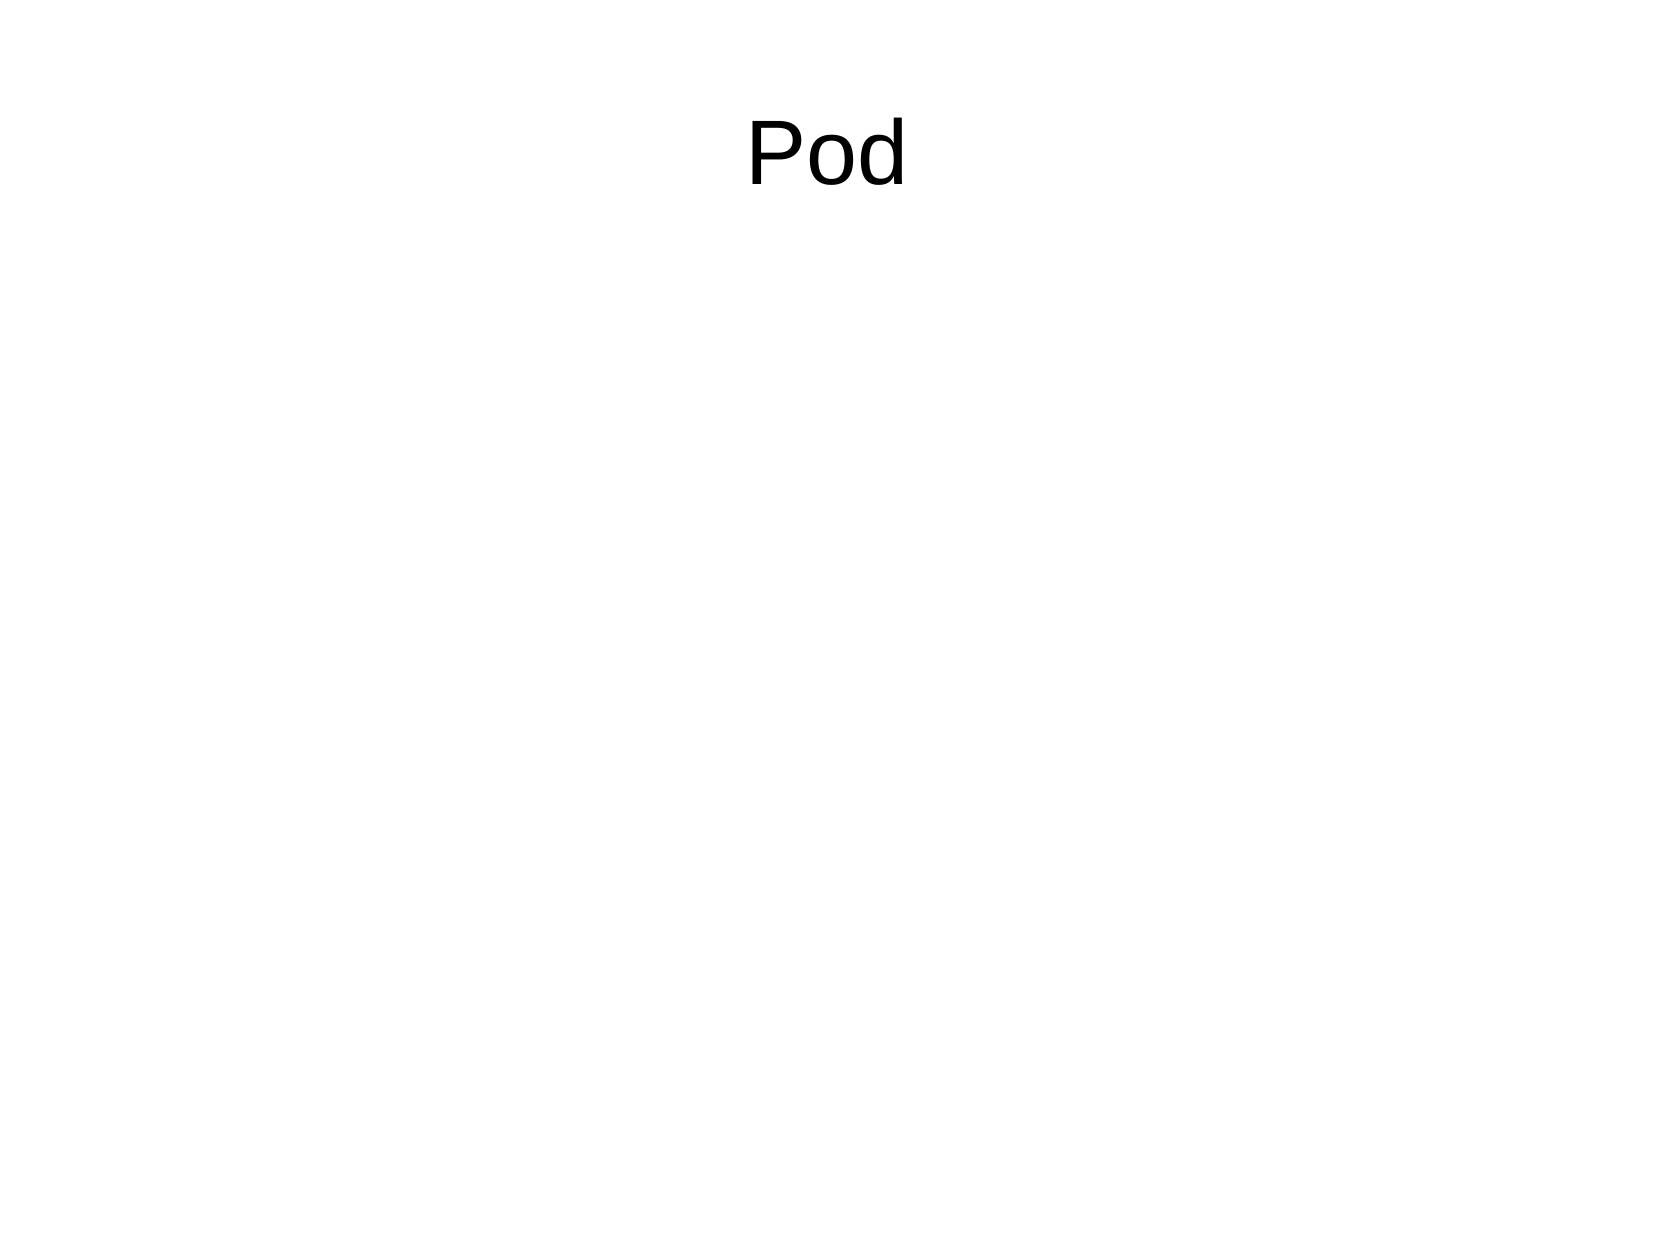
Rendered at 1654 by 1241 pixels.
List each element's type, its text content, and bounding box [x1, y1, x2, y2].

title Pod [82, 49, 1571, 257]
